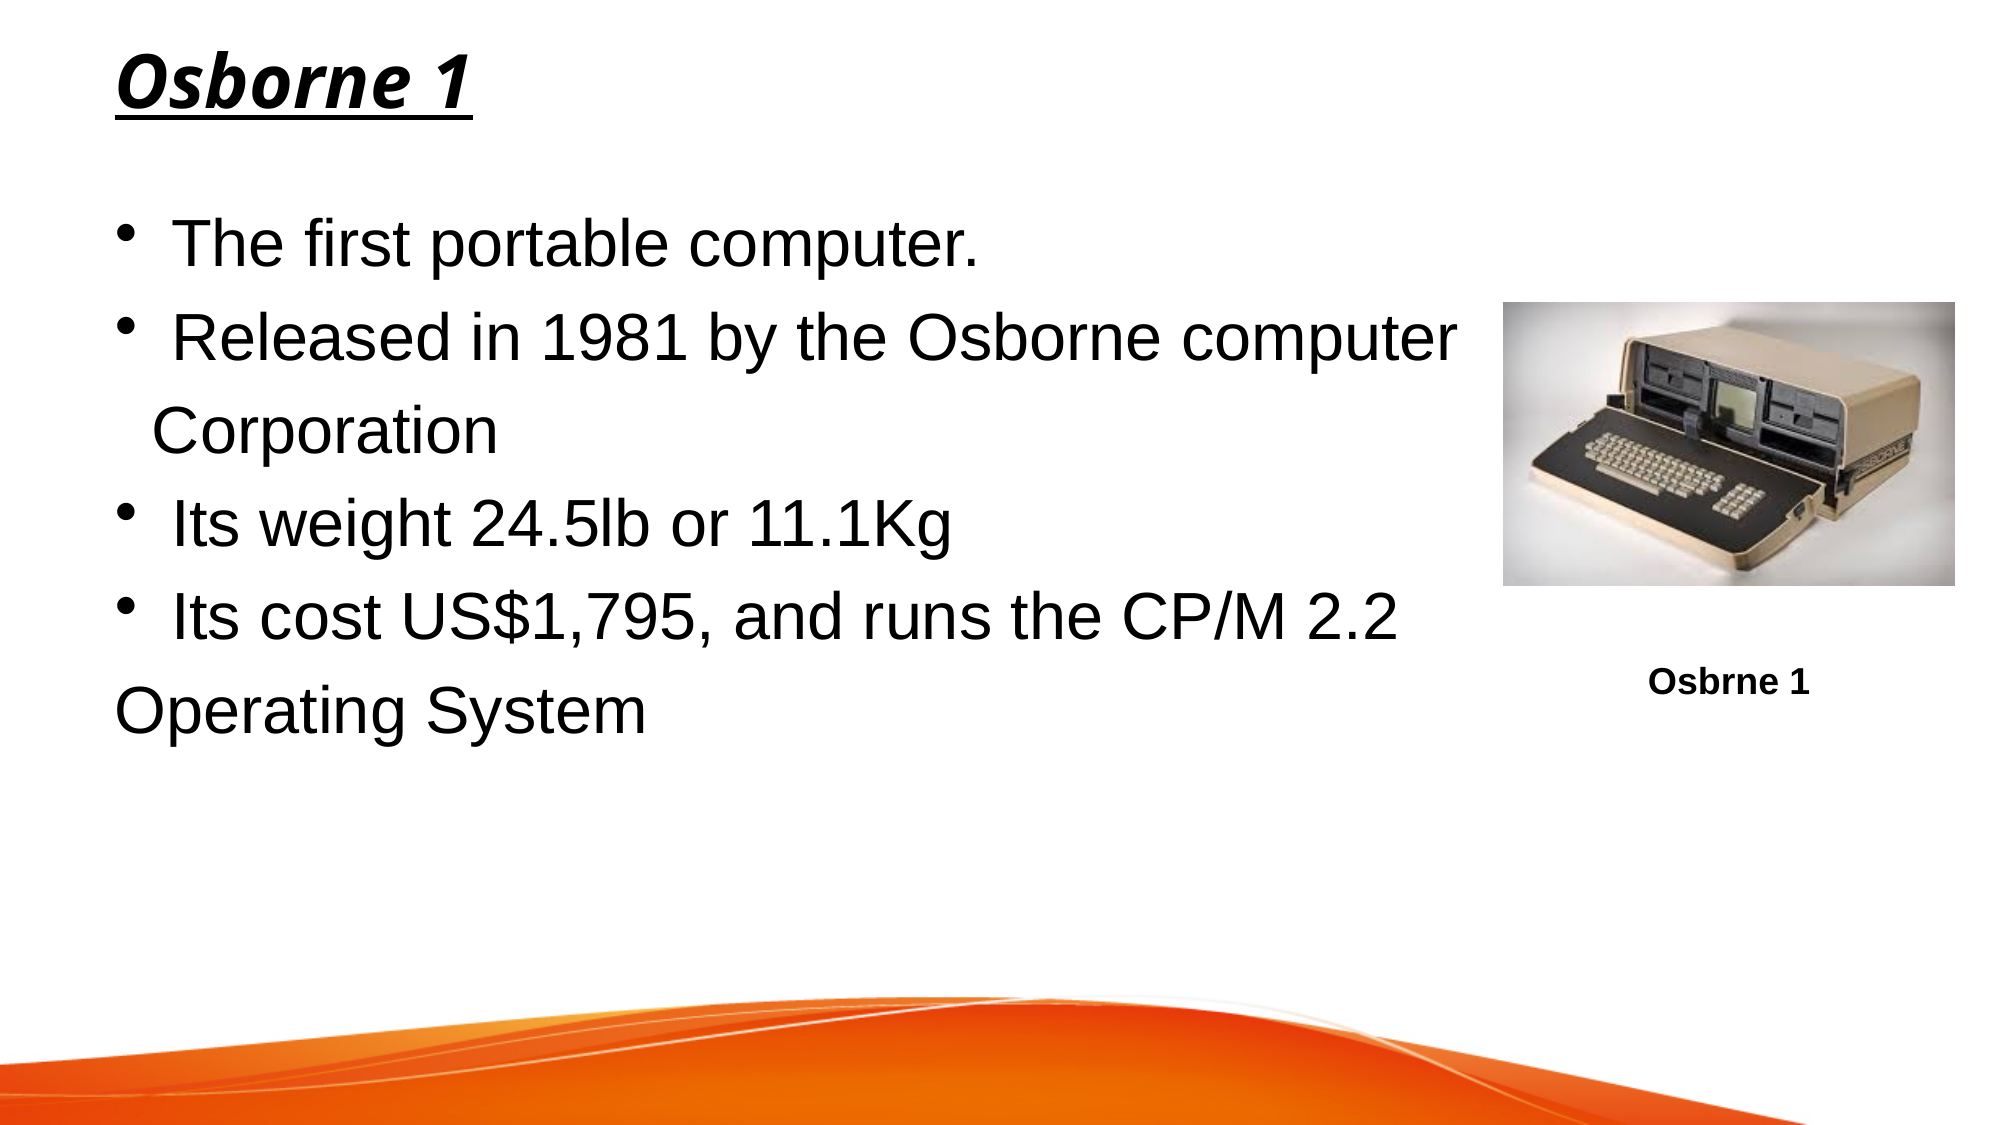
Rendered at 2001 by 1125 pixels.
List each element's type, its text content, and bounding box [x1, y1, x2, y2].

list The first portable computer. Released in 1981 by the Osborne computer Corporation Its weight 24.5lb or 11.1Kg Its cost US$1,795, and runs the CP/M 2.2 Operating System [99, 192, 1900, 1006]
picture [0, 0, 2000, 1125]
text_box Osbrne 1 [1484, 649, 1974, 710]
title Osborne 1 [99, 31, 1900, 127]
